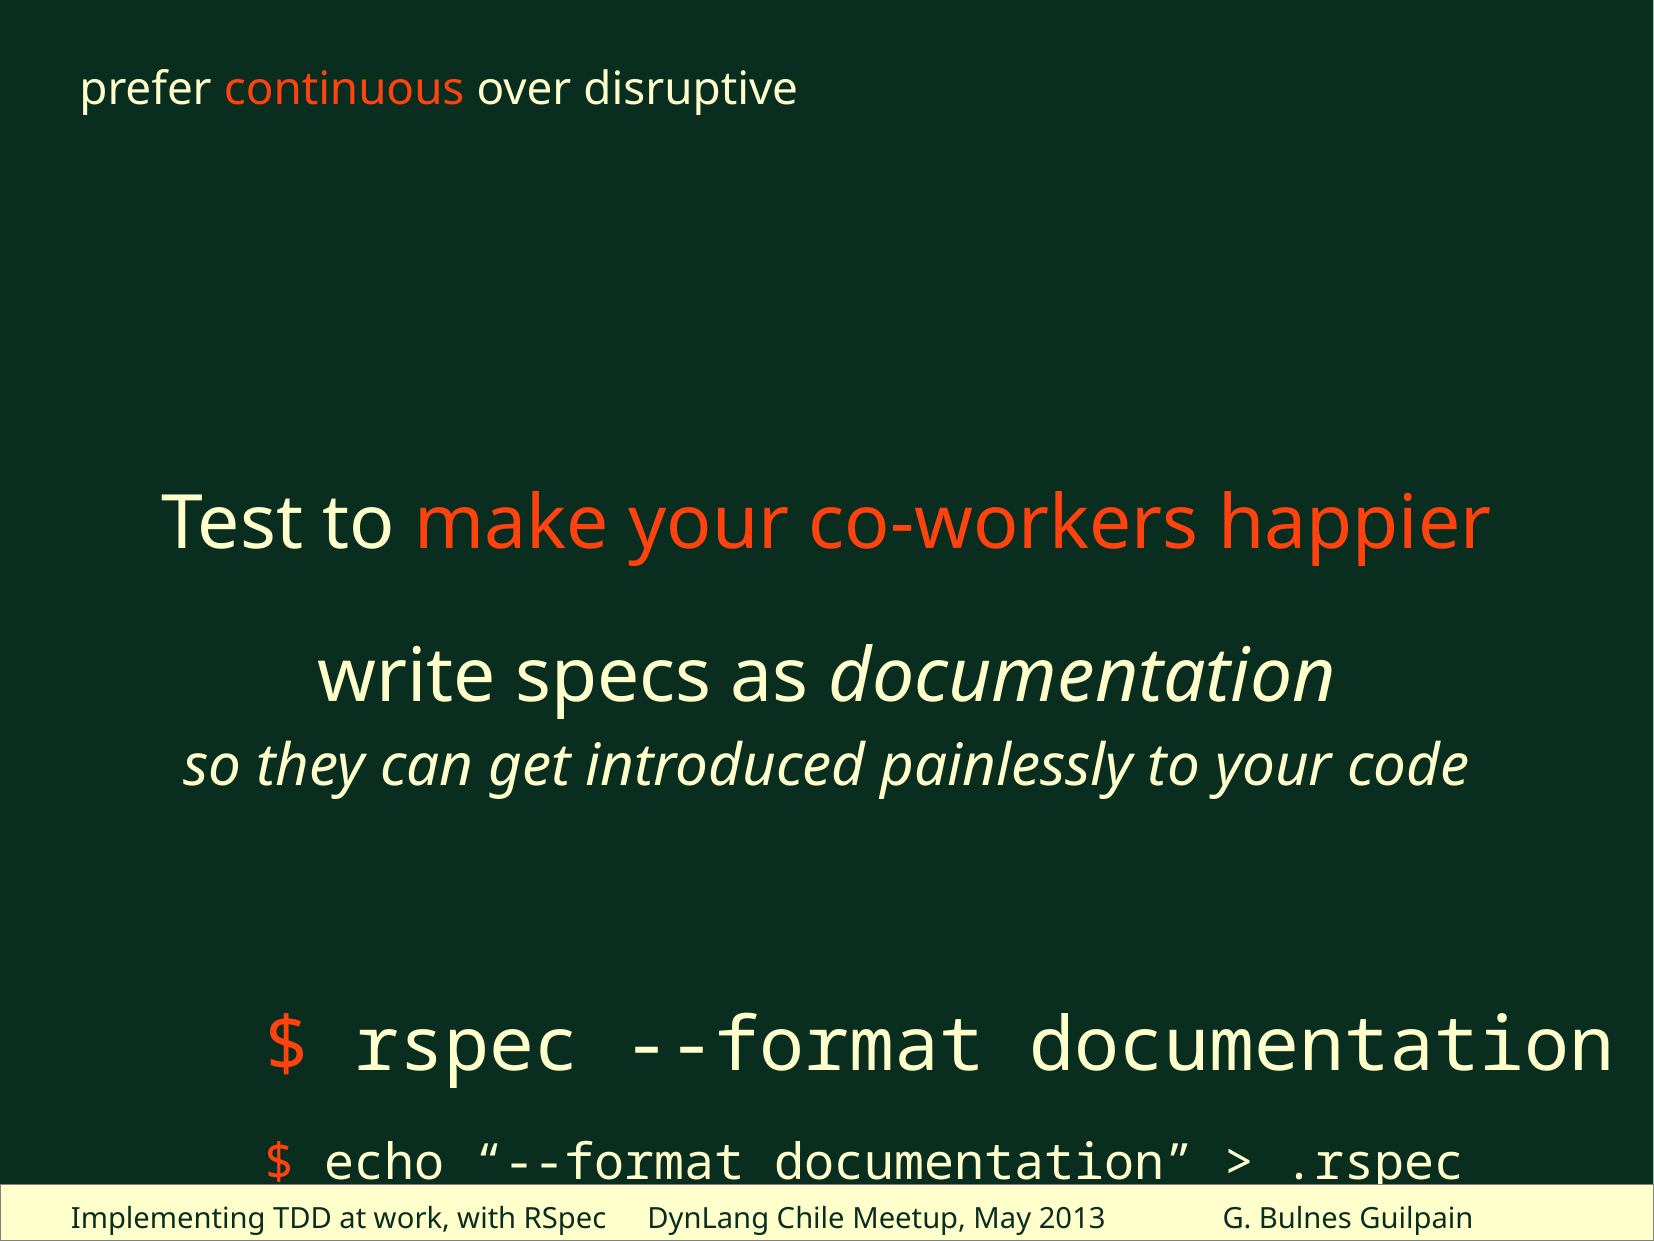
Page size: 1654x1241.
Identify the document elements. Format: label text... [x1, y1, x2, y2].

text_box $ rspec --format documentation $ echo “--format documentation” > .rspec [249, 931, 1405, 1097]
text_box Implementing TDD at work, with RSpec [56, 1190, 506, 1239]
text_box G. Bulnes Guilpain [1207, 1190, 1435, 1239]
text_box prefer continuous over disruptive [64, 48, 657, 115]
text_box DynLang Chile Meetup, May 2013 [632, 1190, 1021, 1239]
subtitle Test to make your co-workers happier write specs as documentation so they can get introduced painlessly to your code [82, 49, 1571, 1171]
text_box [0, 1184, 1654, 1241]
